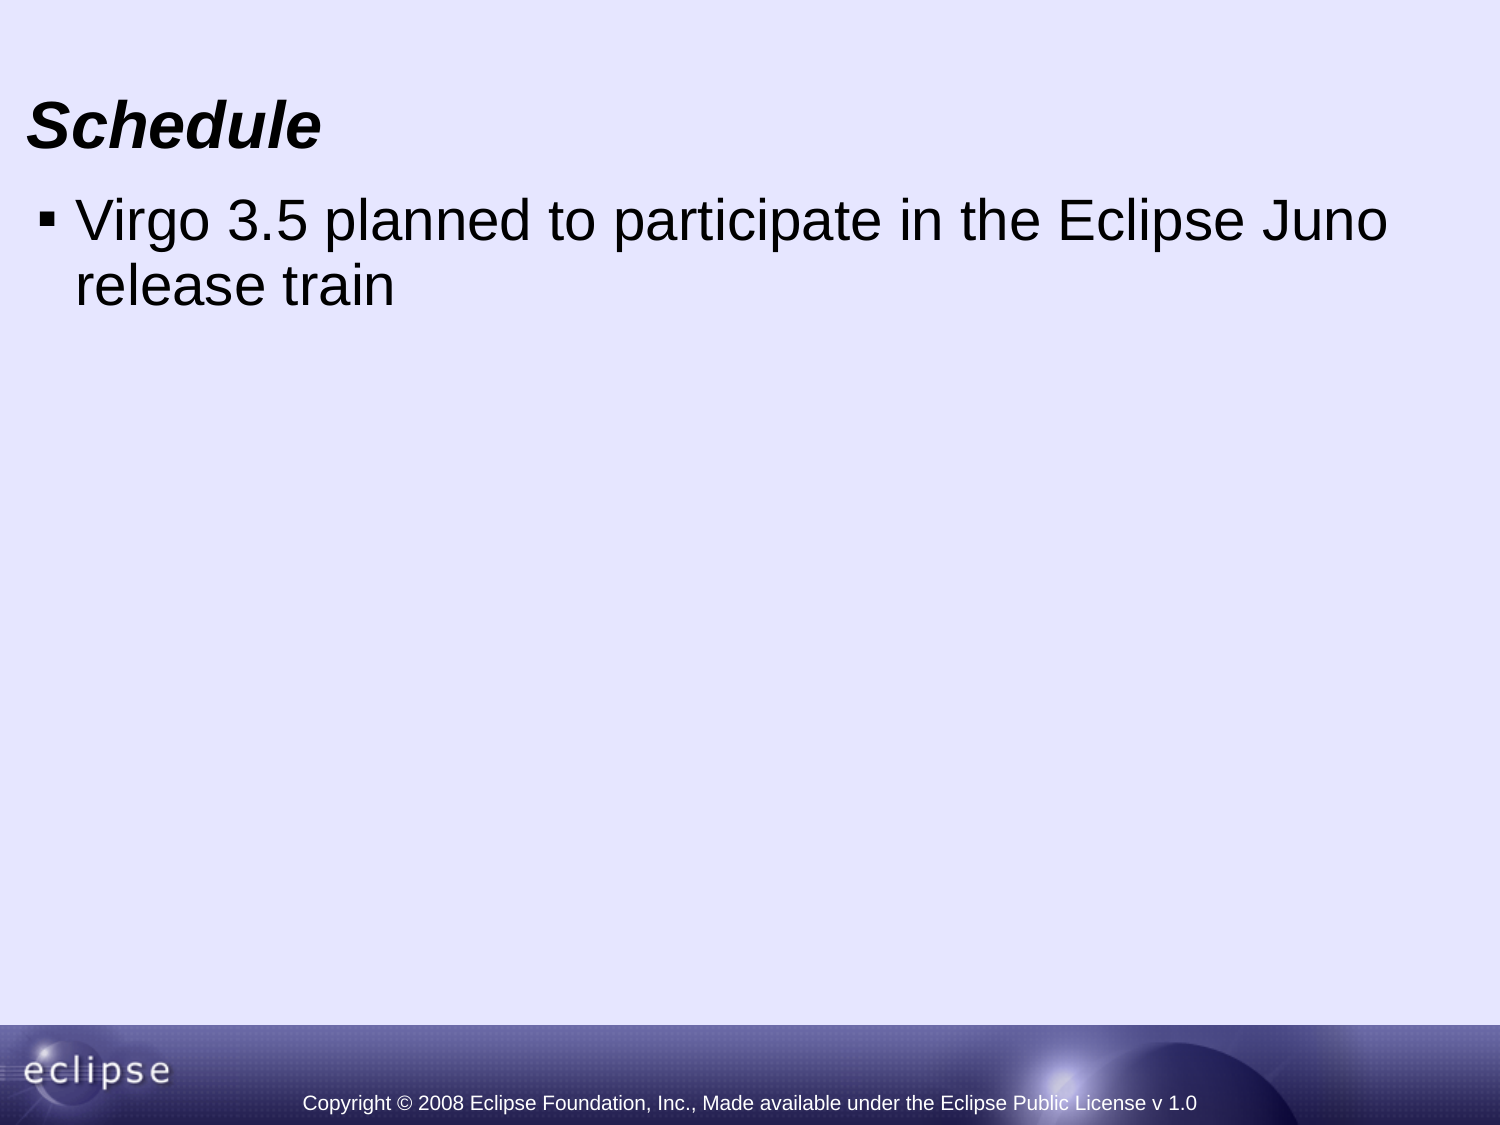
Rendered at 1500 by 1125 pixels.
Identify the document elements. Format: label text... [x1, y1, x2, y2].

title Schedule [26, 84, 1474, 172]
picture [0, 1025, 1500, 1125]
list Virgo 3.5 planned to participate in the Eclipse Juno release train [37, 187, 1463, 1021]
